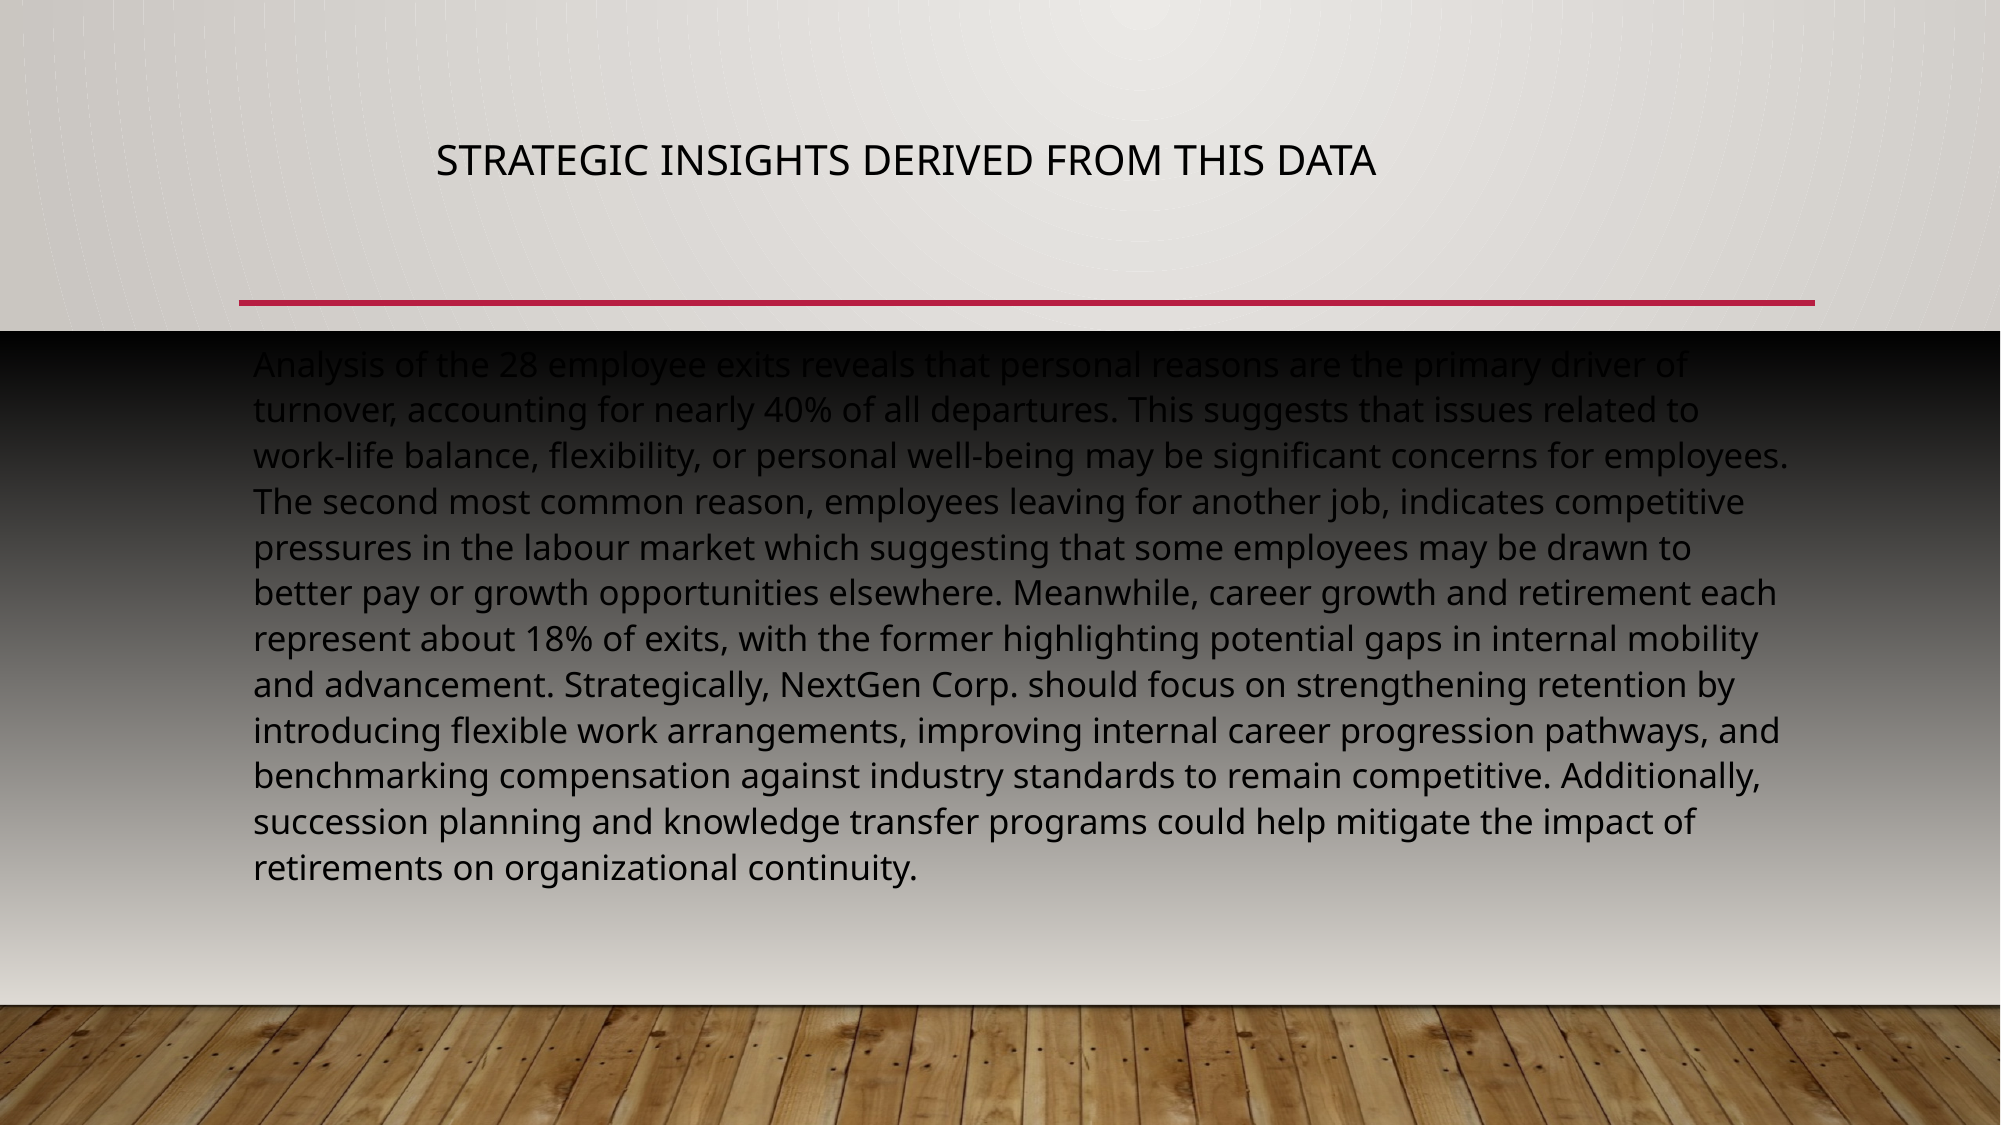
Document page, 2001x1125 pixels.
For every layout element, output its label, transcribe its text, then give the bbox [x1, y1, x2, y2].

list Analysis of the 28 employee exits reveals that personal reasons are the primary driver of turnover, accounting for nearly 40% of all departures. This suggests that issues related to work-life balance, flexibility, or personal well-being may be significant concerns for employees. The second most common reason, employees leaving for another job, indicates competitive pressures in the labour market which suggesting that some employees may be drawn to better pay or growth opportunities elsewhere. Meanwhile, career growth and retirement each represent about 18% of exits, with the former highlighting potential gaps in internal mobility and advancement. Strategically, NextGen Corp. should focus on strengthening retention by introducing flexible work arrangements, improving internal career progression pathways, and benchmarking compensation against industry standards to remain competitive. Additionally, succession planning and knowledge transfer programs could help mitigate the impact of retirements on organizational continuity. [238, 330, 1814, 897]
title Strategic insights derived from tHIS data [238, 131, 1814, 305]
